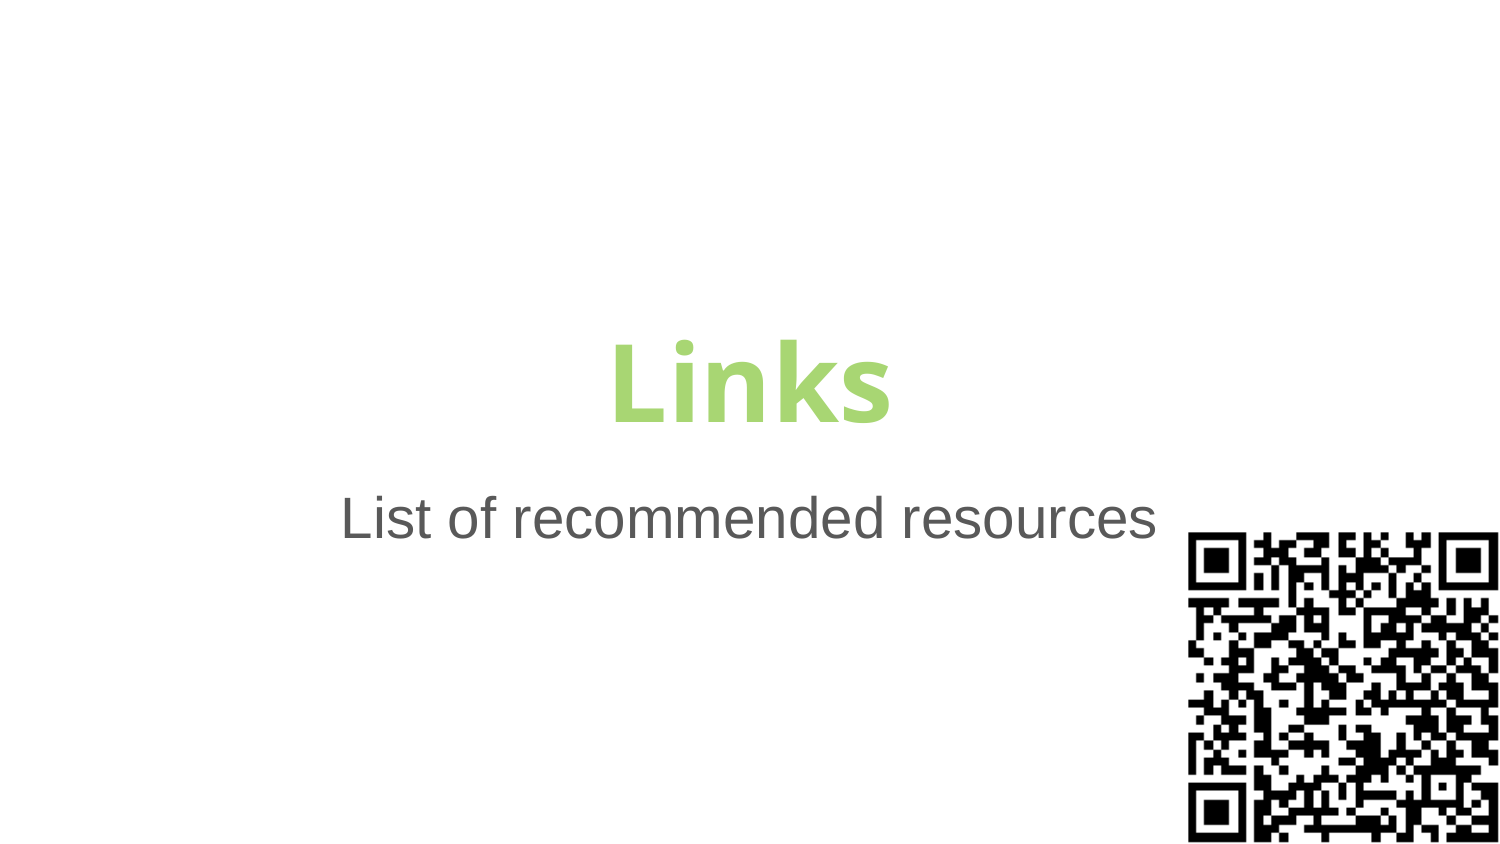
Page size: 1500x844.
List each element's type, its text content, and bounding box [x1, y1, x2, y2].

title Links [51, 122, 1449, 459]
subtitle List of recommended resources [51, 464, 1449, 595]
picture [1187, 531, 1500, 844]
